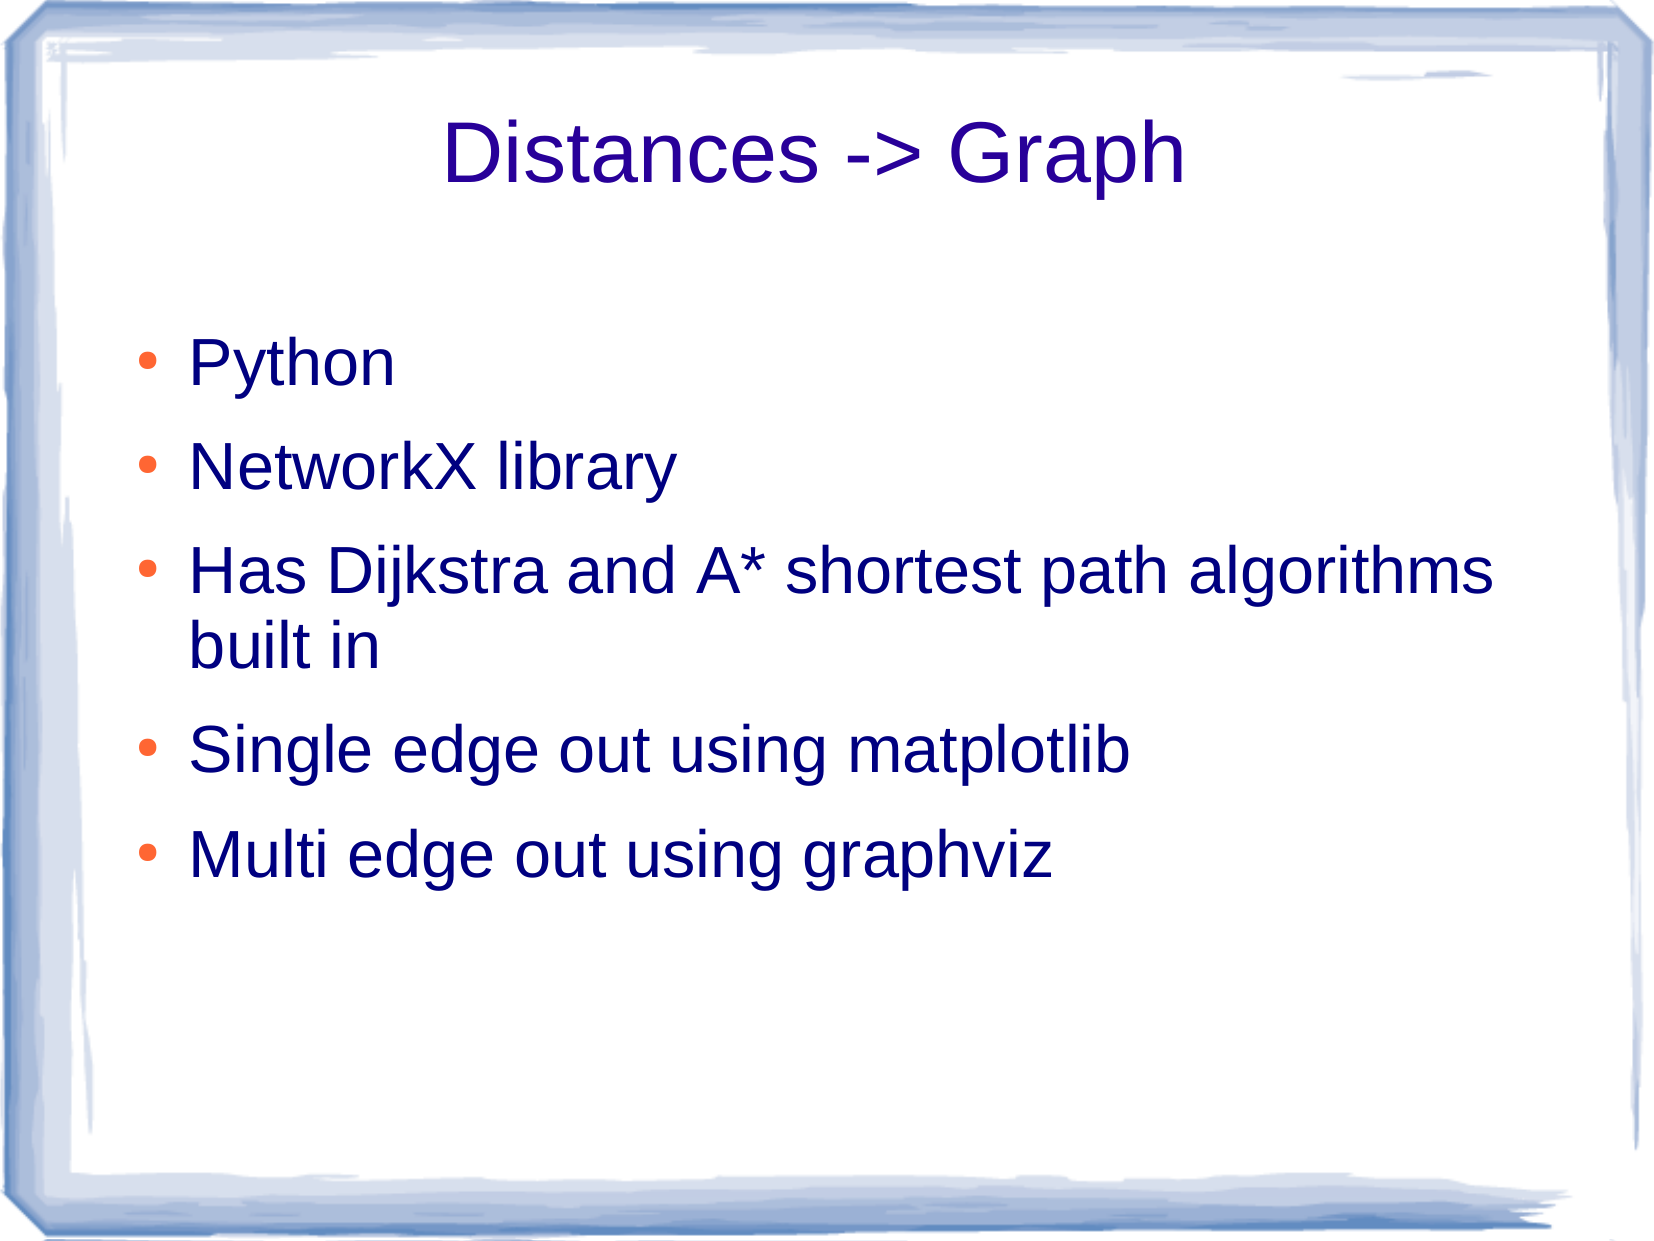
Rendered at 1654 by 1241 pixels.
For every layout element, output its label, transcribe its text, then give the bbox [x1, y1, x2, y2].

list Python NetworkX library Has Dijkstra and A* shortest path algorithms built in Single edge out using matplotlib Multi edge out using graphviz [118, 324, 1571, 1045]
title Distances -> Graph [82, 49, 1571, 257]
picture [0, 0, 1654, 1241]
